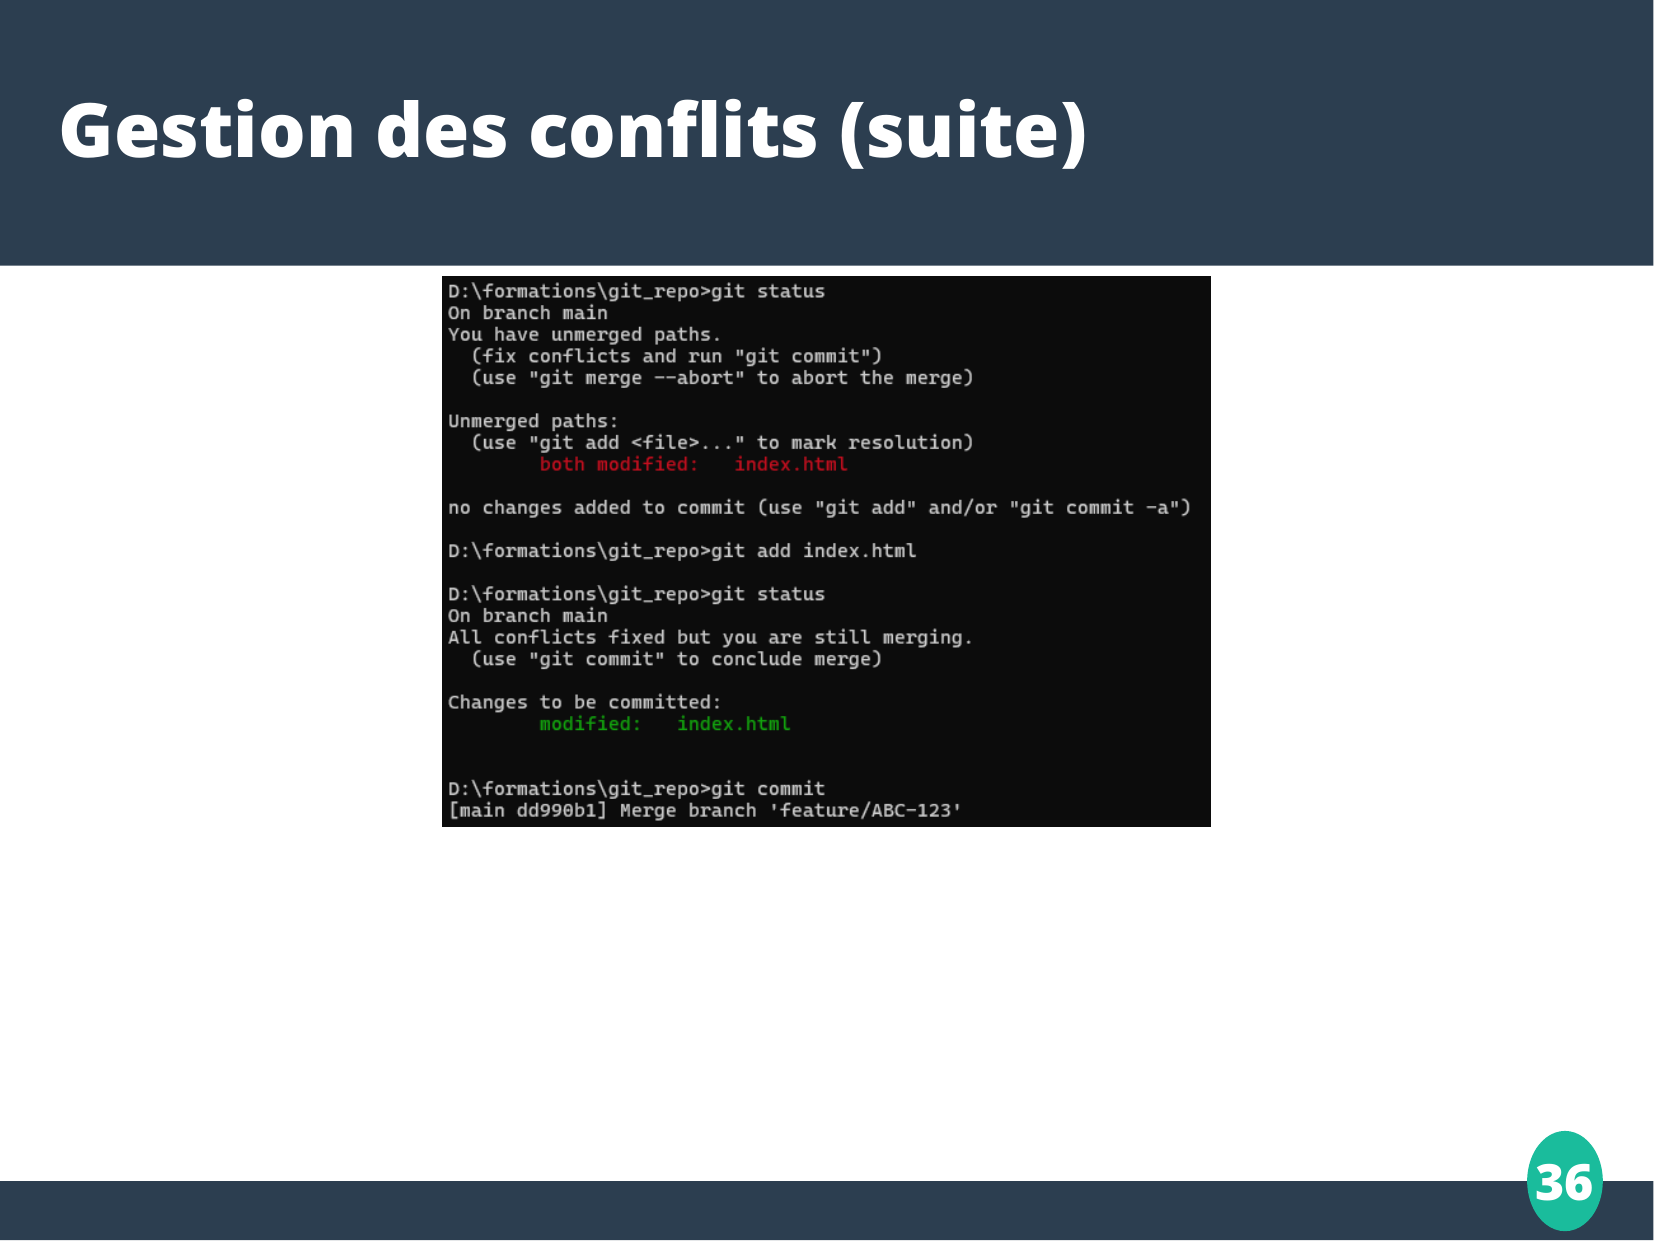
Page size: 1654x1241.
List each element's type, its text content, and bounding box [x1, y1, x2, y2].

title Gestion des conflits (suite) [59, 49, 1595, 207]
picture [442, 276, 1211, 827]
